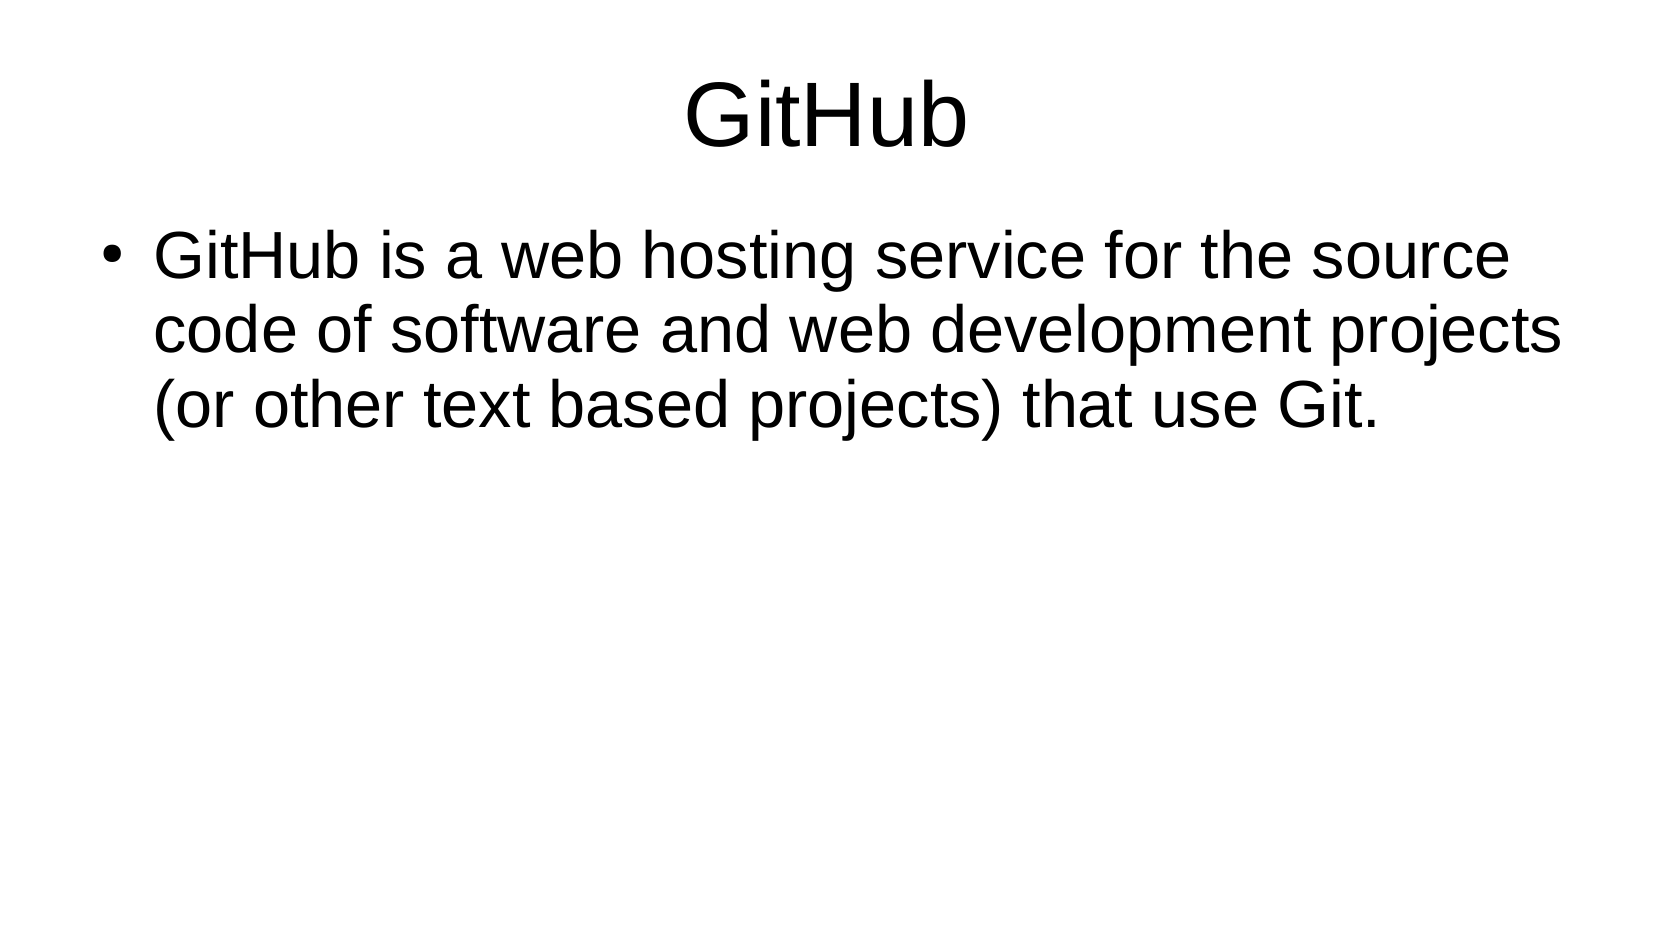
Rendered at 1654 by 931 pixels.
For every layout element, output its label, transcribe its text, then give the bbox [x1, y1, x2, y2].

list GitHub is a web hosting service for the source code of software and web development projects (or other text based projects) that use Git. [82, 217, 1571, 758]
title GitHub [82, 37, 1571, 193]
